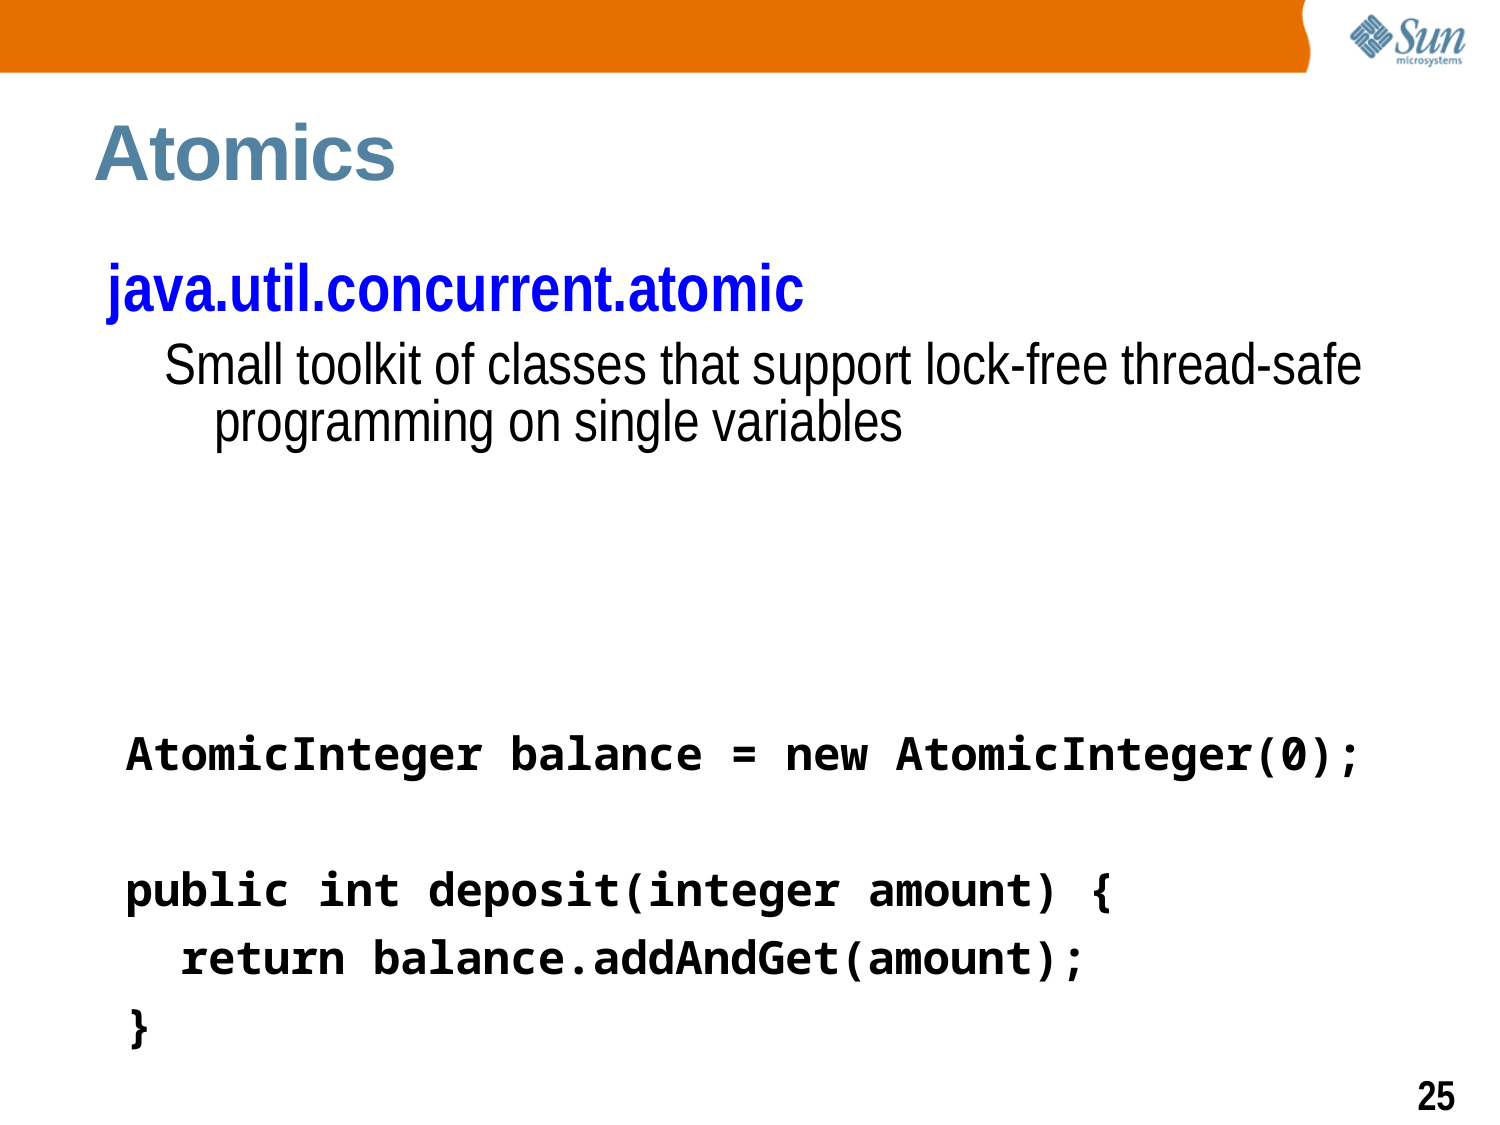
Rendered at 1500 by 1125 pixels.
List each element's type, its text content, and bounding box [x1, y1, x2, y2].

text_box AtomicInteger balance = new AtomicInteger(0); public int deposit(integer amount) { return balance.addAndGet(amount); } [125, 727, 1408, 1016]
list java.util.concurrent.atomic Small toolkit of classes that support lock-free thread-safe programming on single variables [88, 258, 1370, 968]
title Atomics [93, 117, 1456, 259]
picture [0, 0, 1500, 75]
